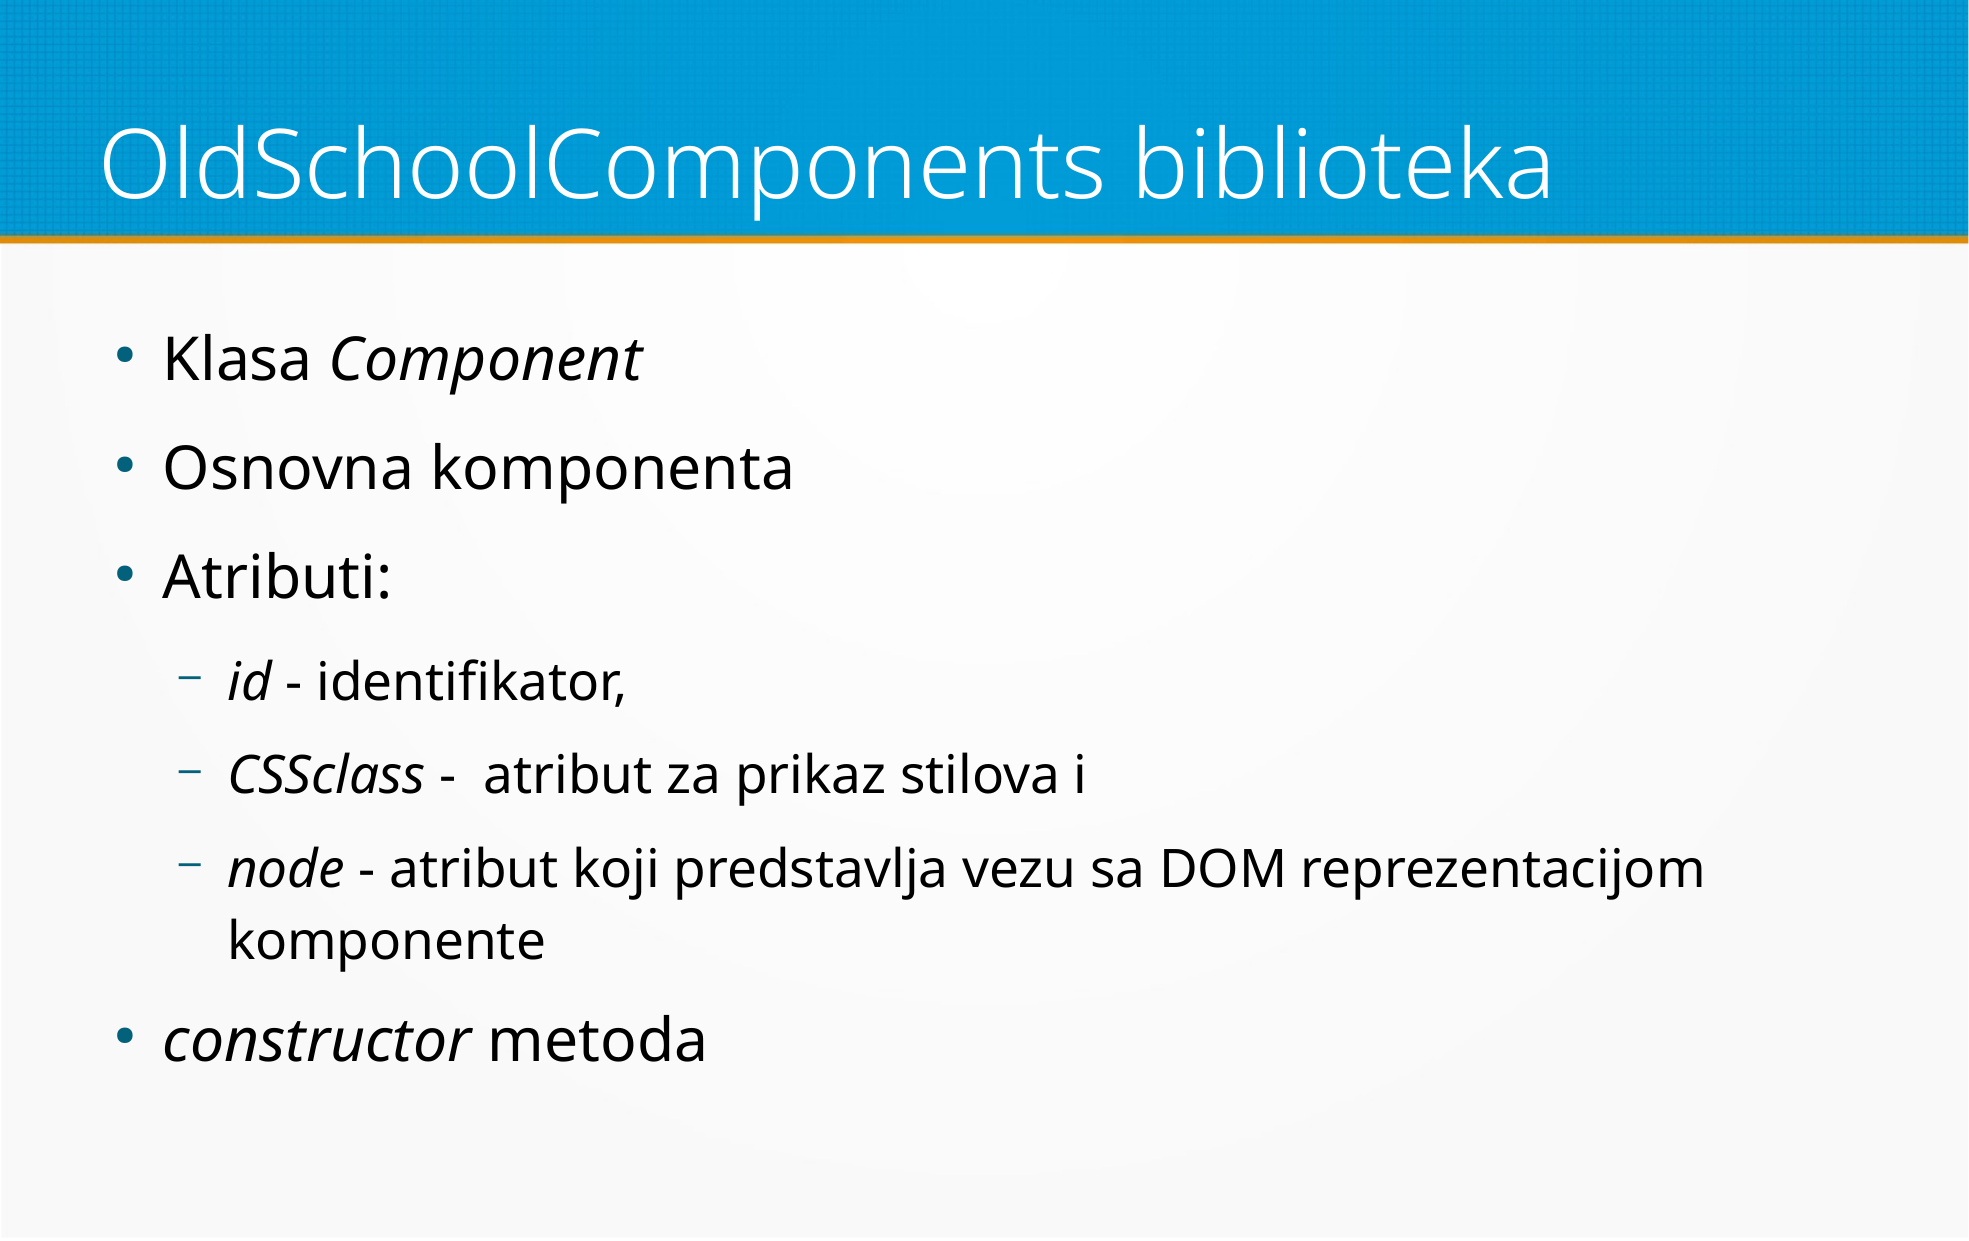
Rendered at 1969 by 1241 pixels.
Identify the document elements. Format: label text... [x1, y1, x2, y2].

title OldSchoolComponents biblioteka [98, 19, 1870, 227]
picture [0, 233, 1969, 1241]
list Klasa Component Osnovna komponenta Atributi: id - identifikator, CSSclass - atribut za prikaz stilova i node - atribut koji predstavlja vezu sa DOM reprezentacijom komponente constructor metoda [98, 315, 1861, 1081]
